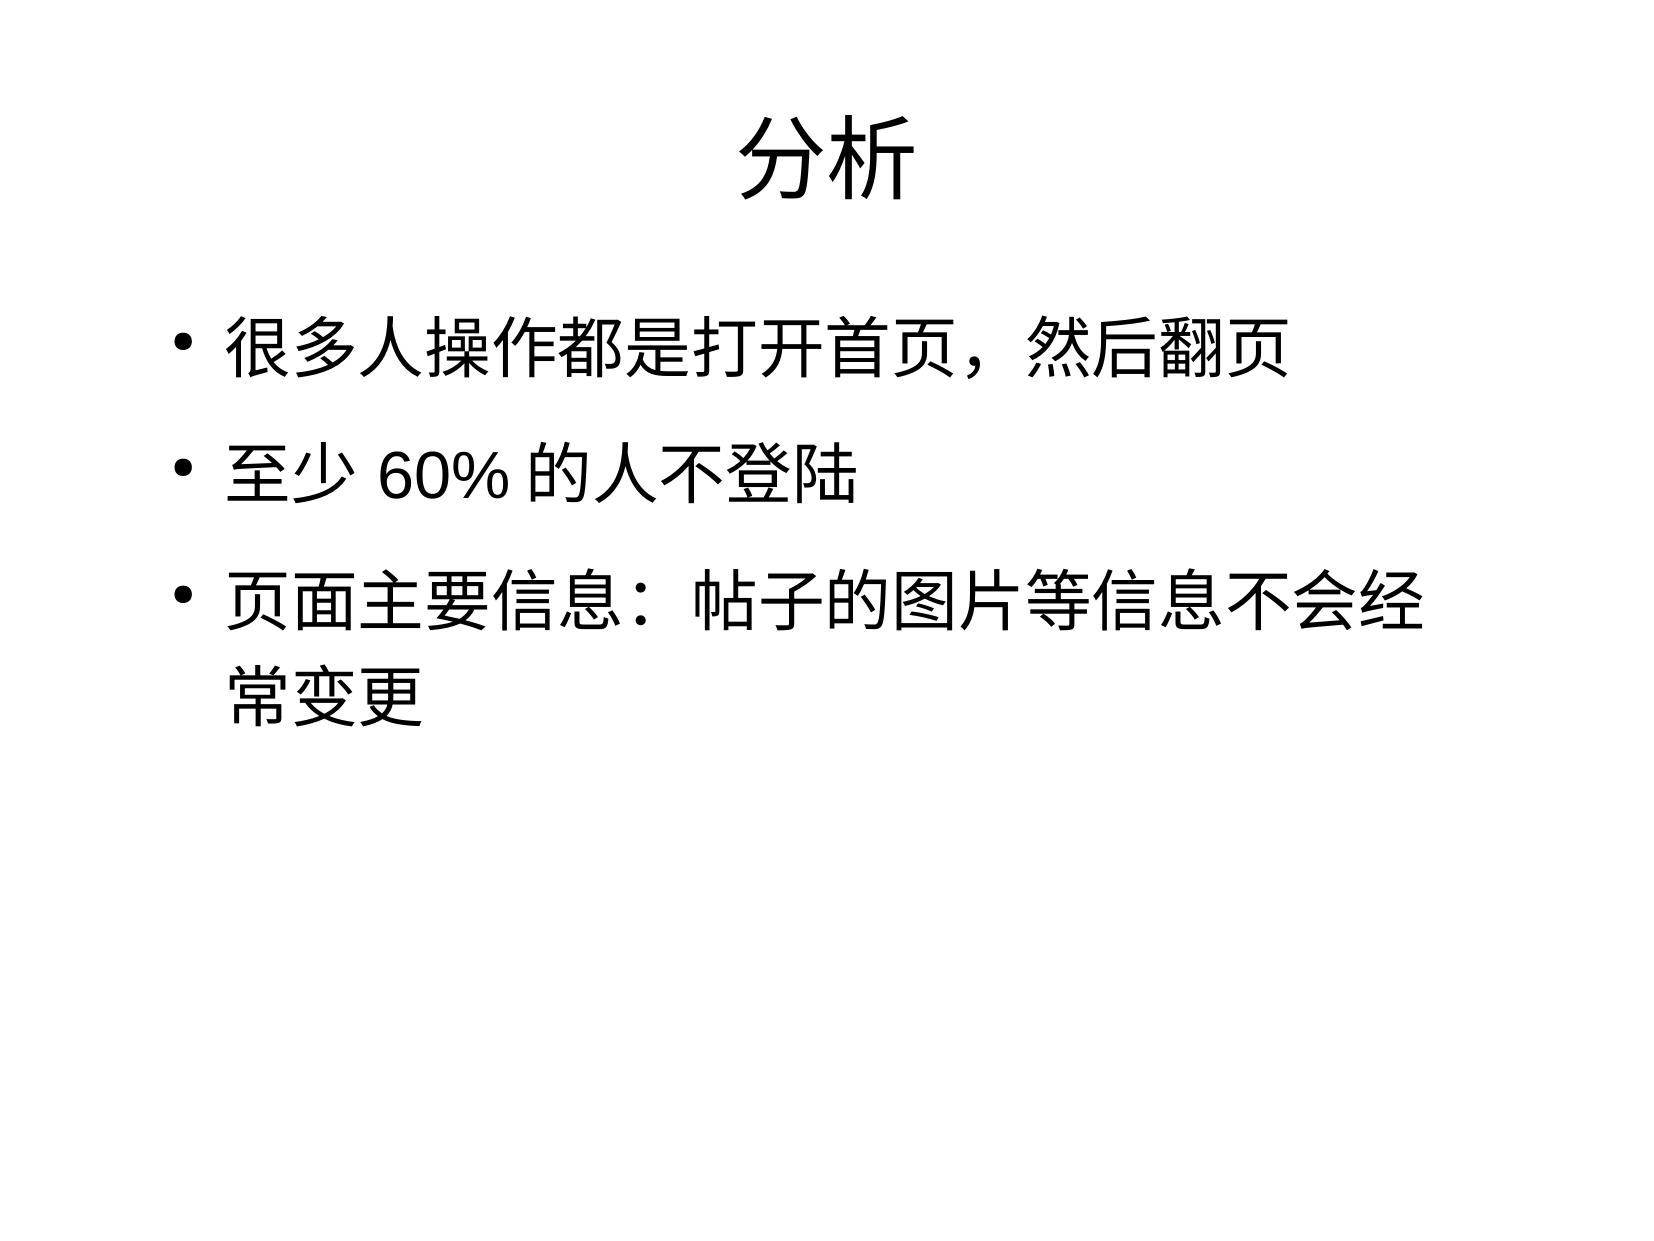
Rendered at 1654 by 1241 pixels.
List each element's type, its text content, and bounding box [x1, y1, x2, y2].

title 分析 [82, 49, 1571, 257]
list 很多人操作都是打开首页，然后翻页 至少60%的人不登陆 页面主要信息：帖子的图片等信息不会经常变更 [153, 295, 1453, 831]
